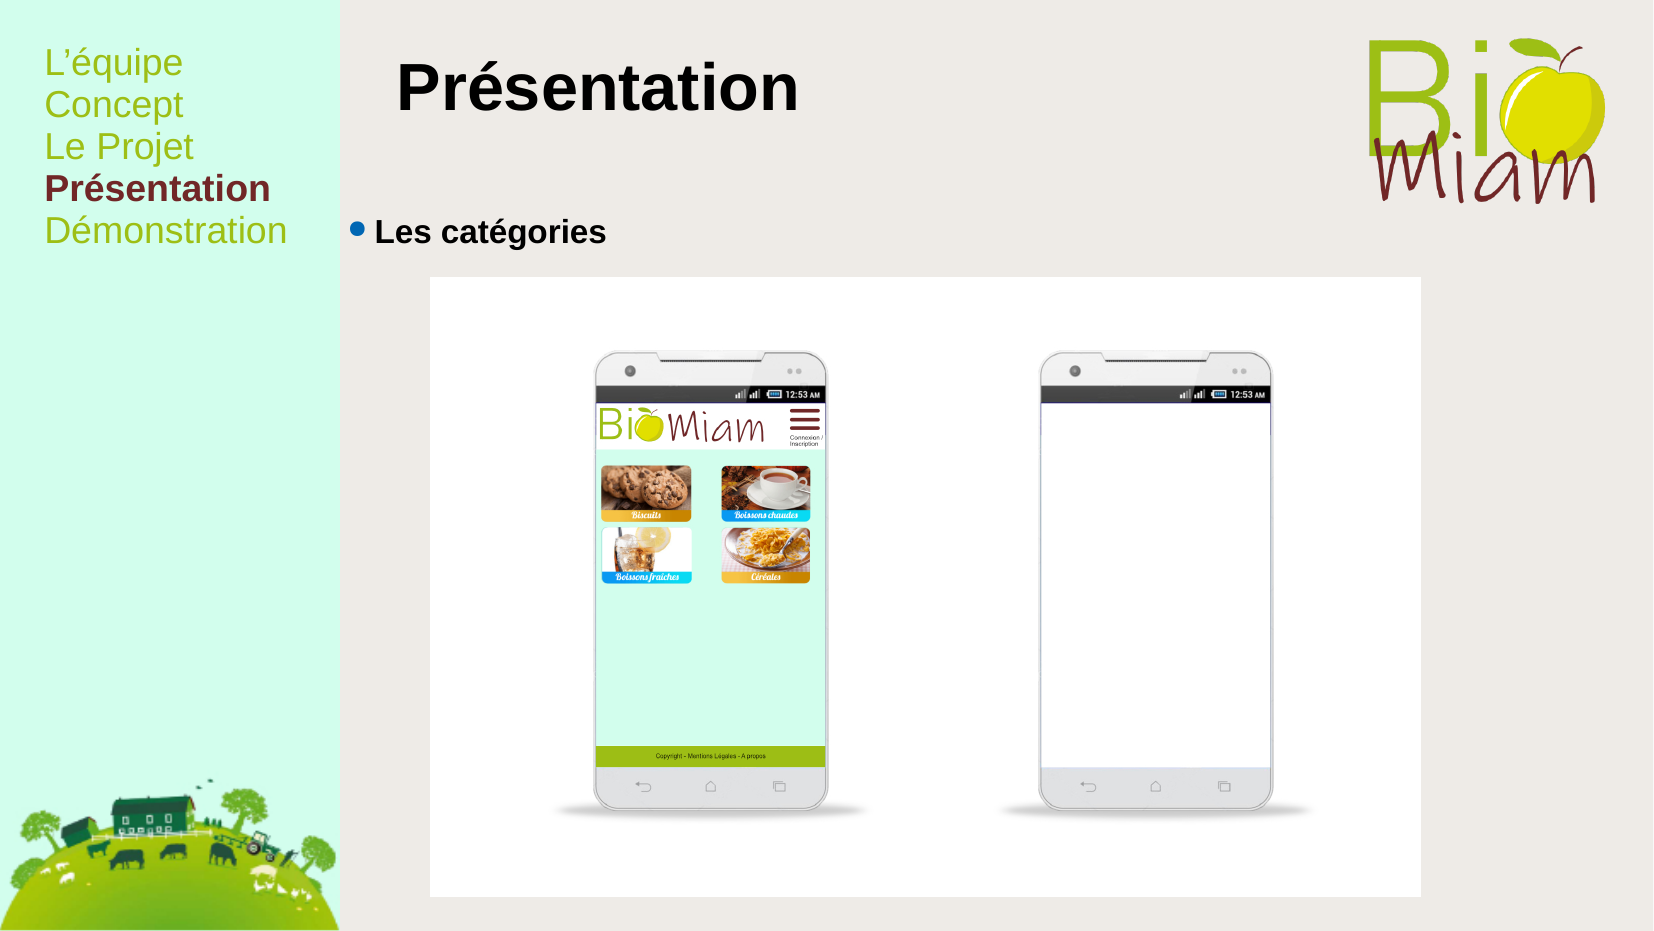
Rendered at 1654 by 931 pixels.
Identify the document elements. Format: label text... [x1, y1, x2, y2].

text_box L’équipe Concept Le Projet Présentation Démonstration [29, 34, 327, 348]
text_box Présentation [381, 42, 1186, 133]
text_box Les catégories [349, 141, 1300, 307]
picture [0, 0, 1654, 931]
